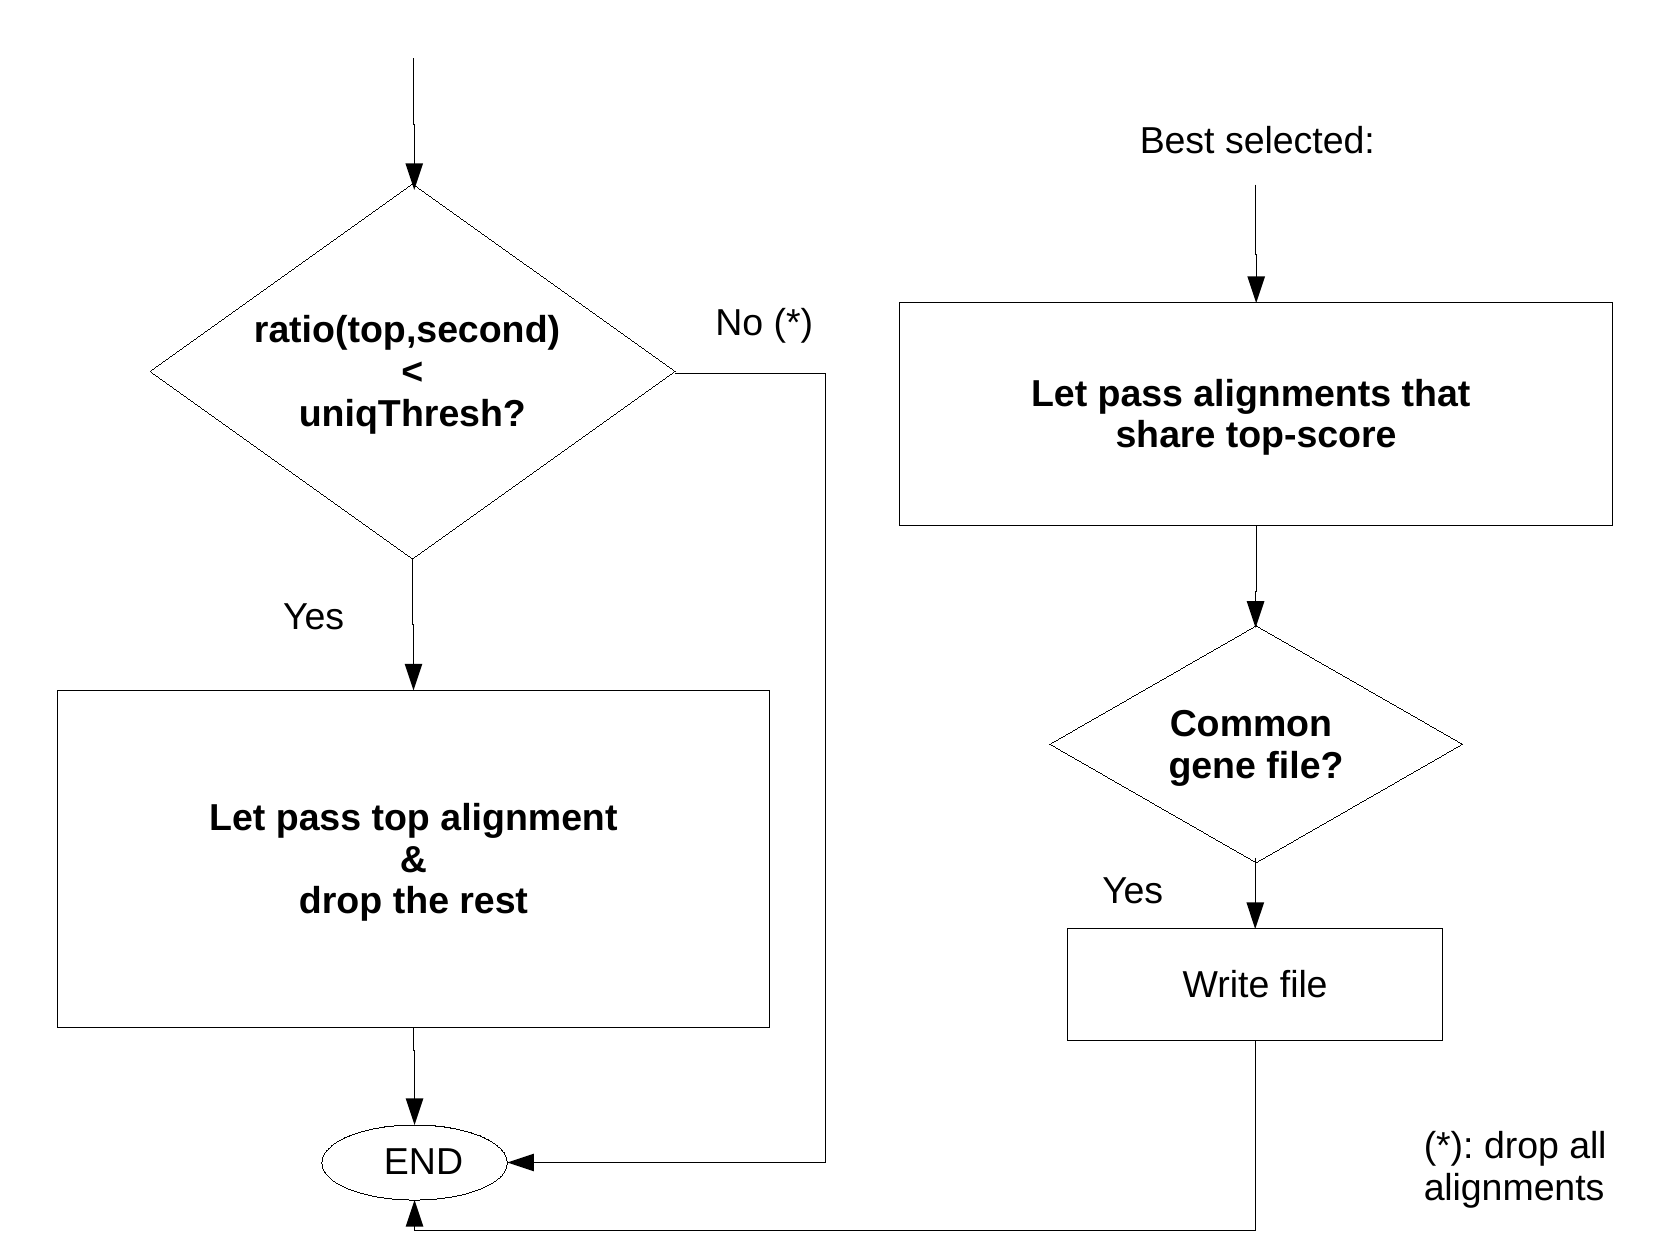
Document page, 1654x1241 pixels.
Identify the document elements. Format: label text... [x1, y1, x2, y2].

text_box No (*) [700, 294, 863, 351]
text_box Common gene file? [1049, 625, 1463, 863]
text_box Best selected: [1125, 112, 1390, 170]
text_box Let pass alignments that share top-score [899, 302, 1613, 526]
text_box Yes [1087, 862, 1201, 920]
text_box END [369, 1132, 478, 1190]
text_box Yes [268, 588, 381, 646]
text_box (*): drop all alignments [1409, 1117, 1633, 1216]
text_box ratio(top,second) < uniqThresh? [150, 184, 676, 559]
text_box Write file [1067, 928, 1443, 1041]
text_box Let pass top alignment & drop the rest [57, 690, 770, 1028]
